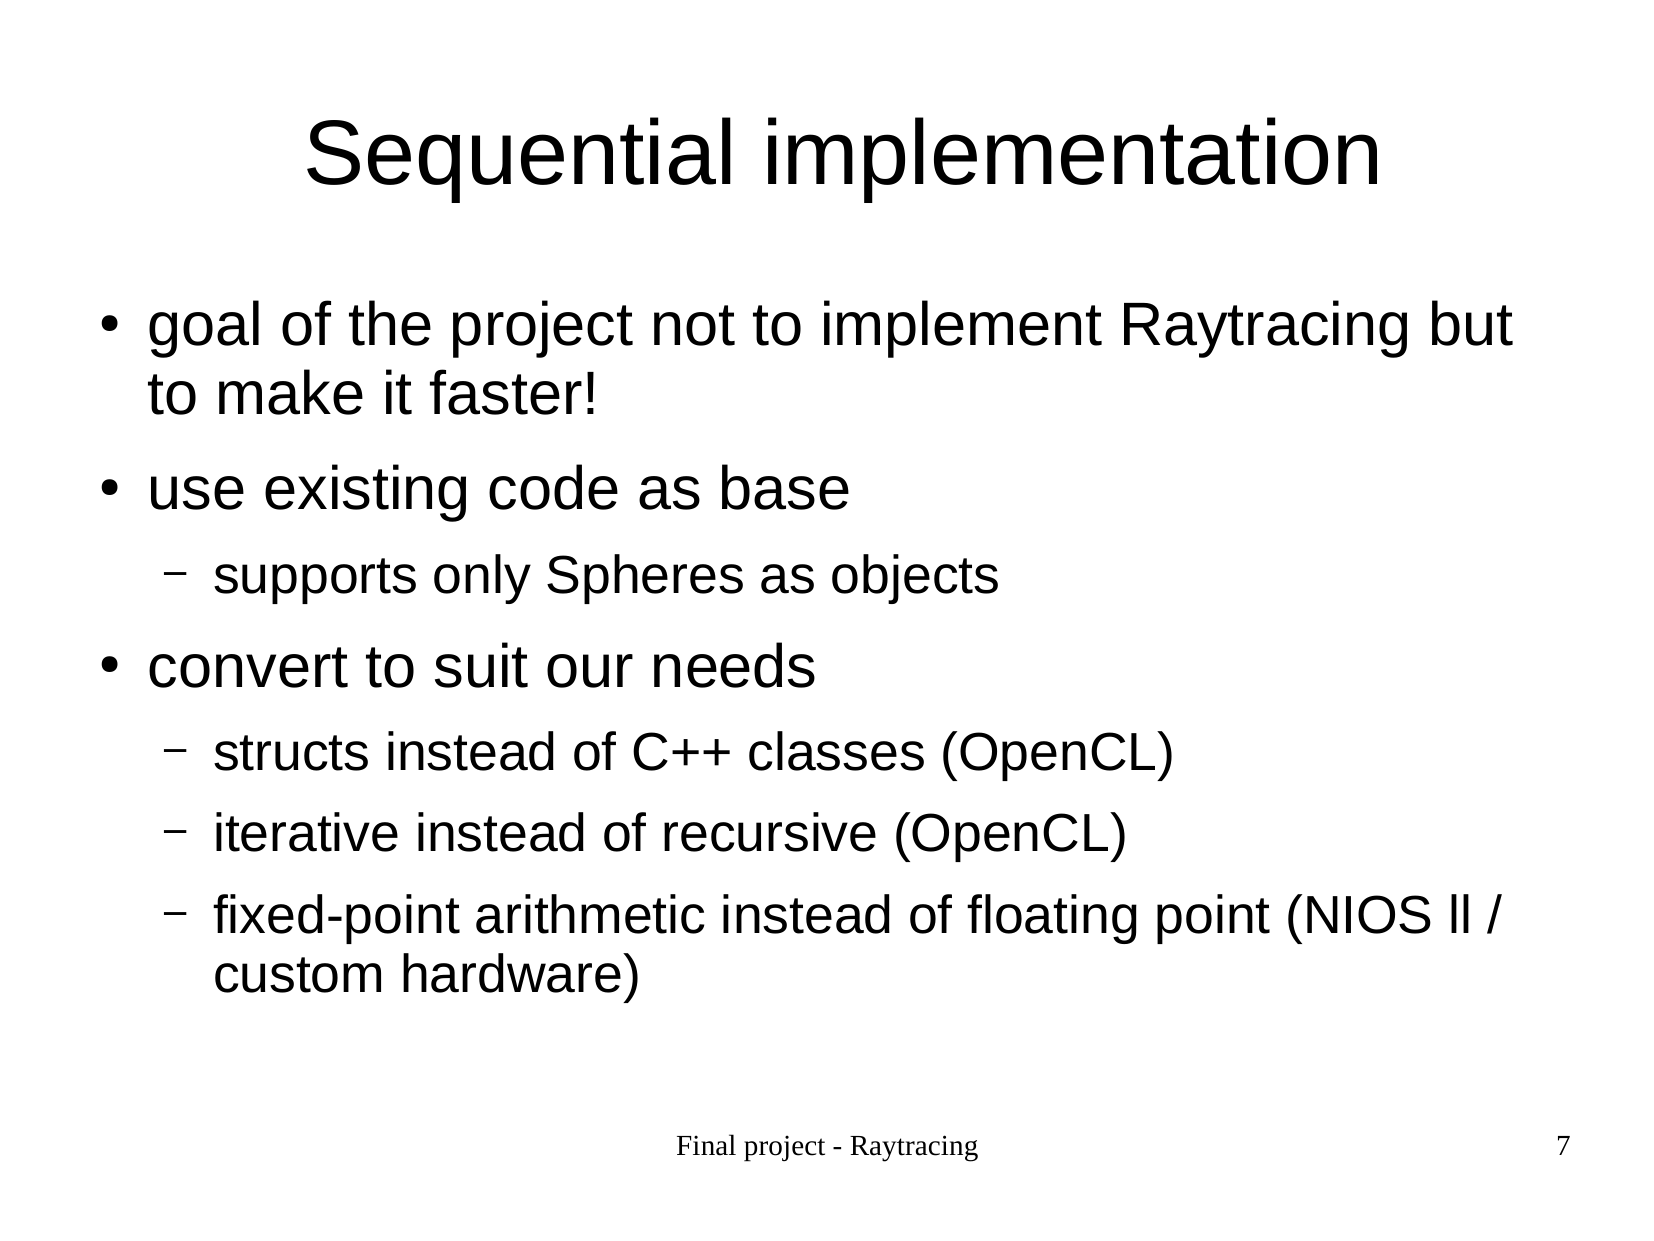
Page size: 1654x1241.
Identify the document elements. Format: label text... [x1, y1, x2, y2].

title Sequential implementation [82, 49, 1571, 257]
list goal of the project not to implement Raytracing but to make it faster! use existing code as base supports only Spheres as objects convert to suit our needs structs instead of C++ classes (OpenCL) iterative instead of recursive (OpenCL) fixed-point arithmetic instead of floating point (NIOS ll / custom hardware) [82, 290, 1571, 1010]
